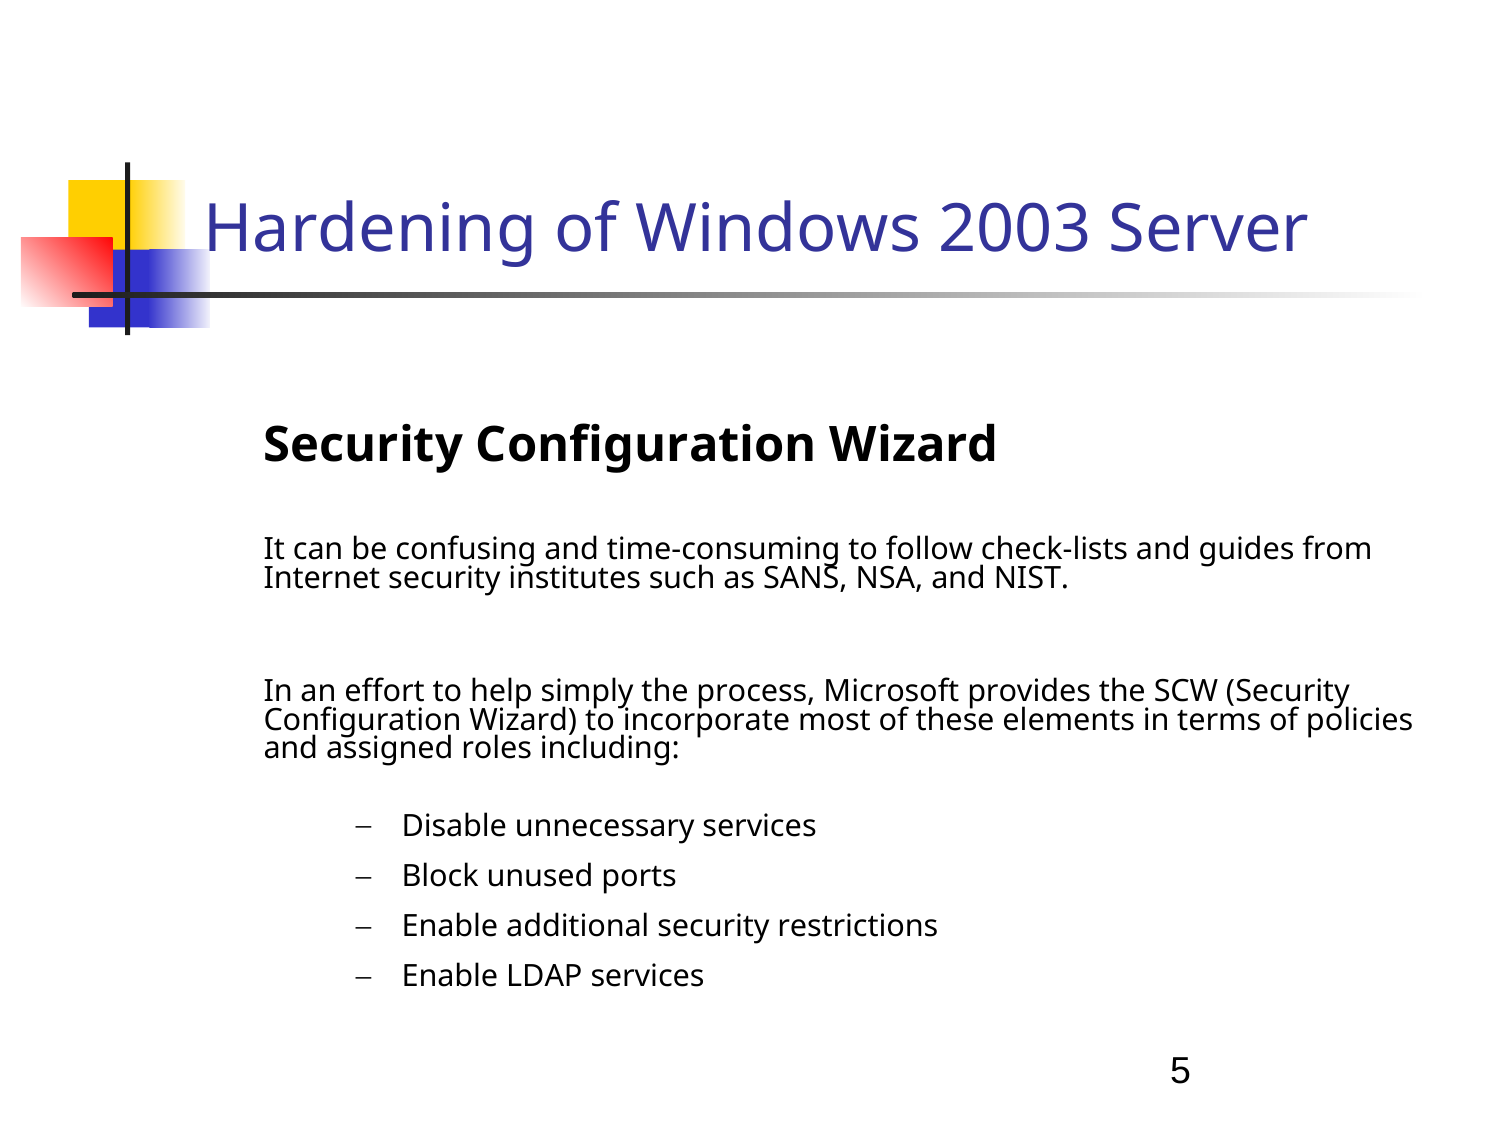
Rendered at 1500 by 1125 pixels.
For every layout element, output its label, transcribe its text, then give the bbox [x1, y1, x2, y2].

title Hardening of Windows 2003 Server [188, 35, 1468, 276]
list Security Configuration Wizard It can be confusing and time-consuming to follow check-lists and guides from Internet security institutes such as SANS, NSA, and NIST. In an effort to help simply the process, Microsoft provides the SCW (Security Configuration Wizard) to incorporate most of these elements in terms of policies and assigned roles including: Disable unnecessary services Block unused ports Enable additional security restrictions Enable LDAP services [193, 331, 1469, 1007]
